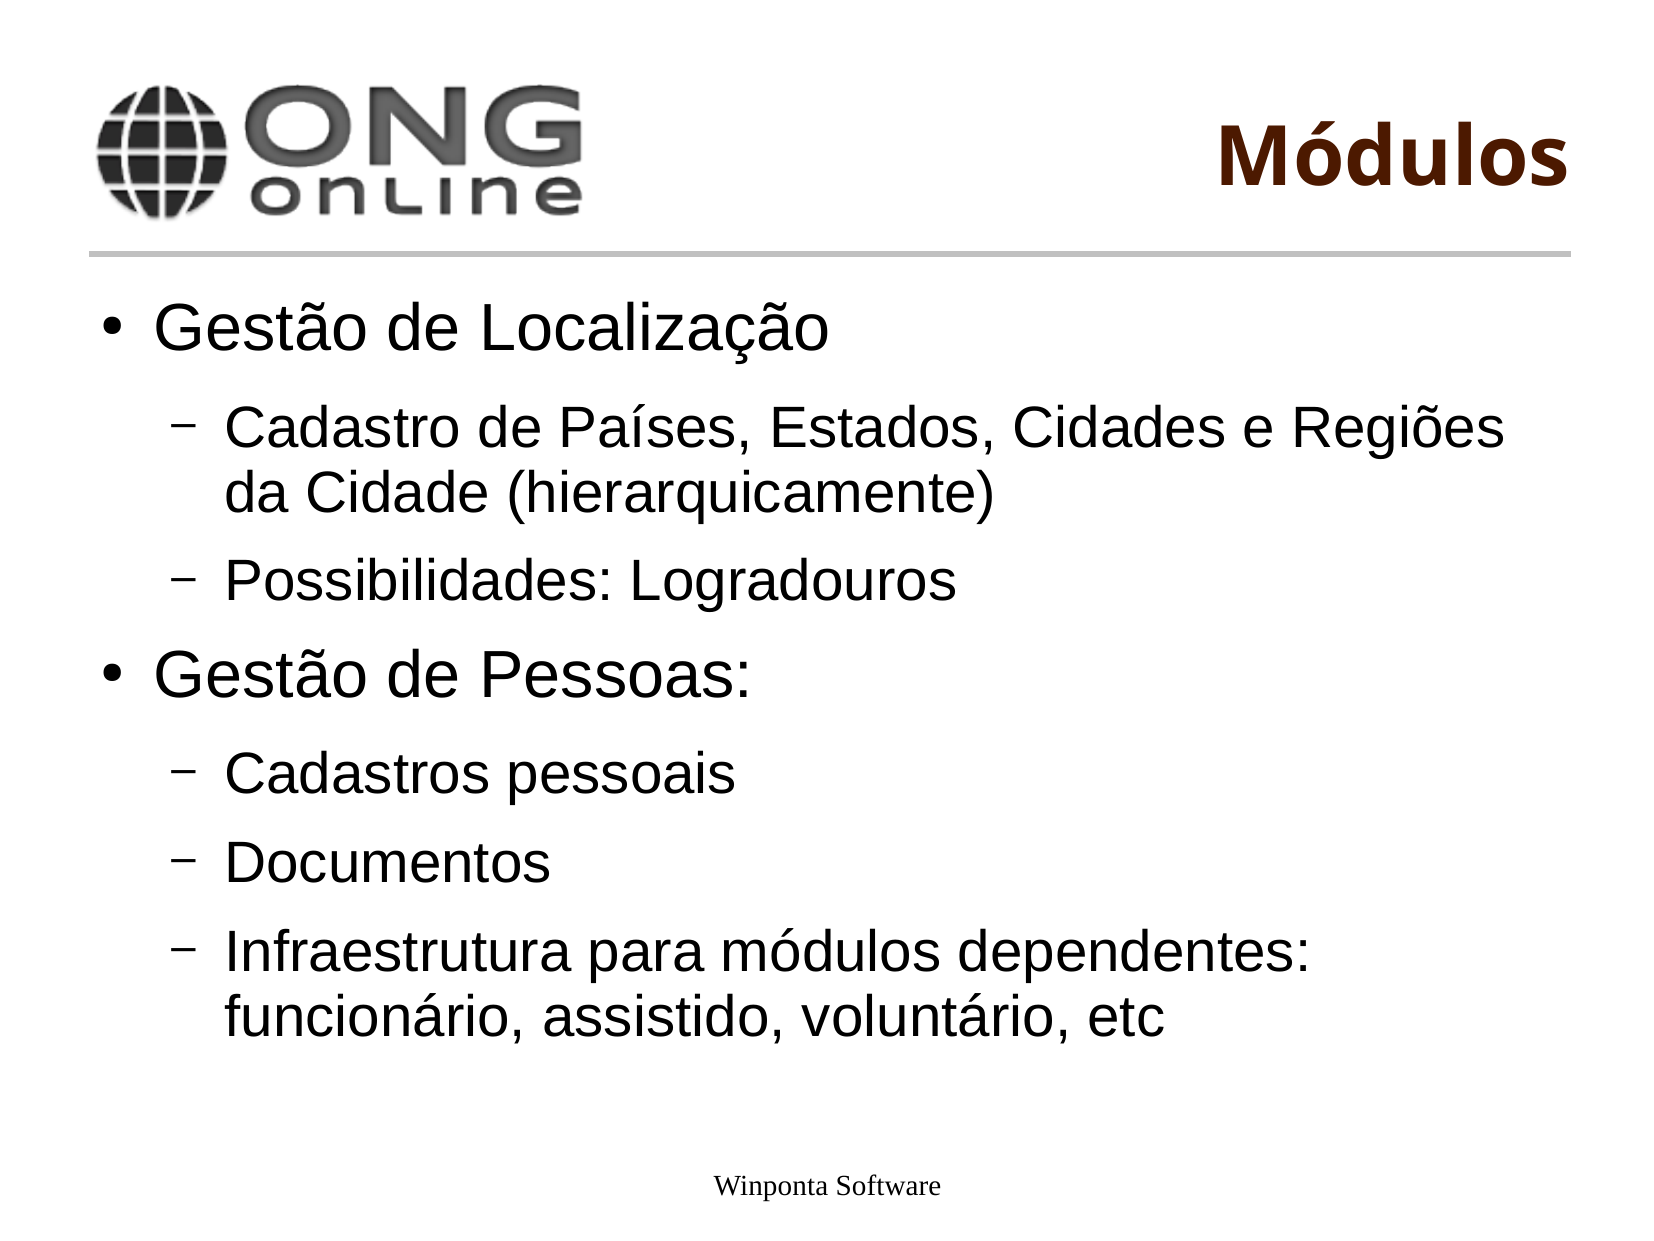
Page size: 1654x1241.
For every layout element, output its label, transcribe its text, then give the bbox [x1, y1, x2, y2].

title Módulos [82, 49, 1571, 257]
list Gestão de Localização Cadastro de Países, Estados, Cidades e Regiões da Cidade (hierarquicamente) Possibilidades: Logradouros Gestão de Pessoas: Cadastros pessoais Documentos Infraestrutura para módulos dependentes: funcionário, assistido, voluntário, etc [82, 290, 1538, 1158]
